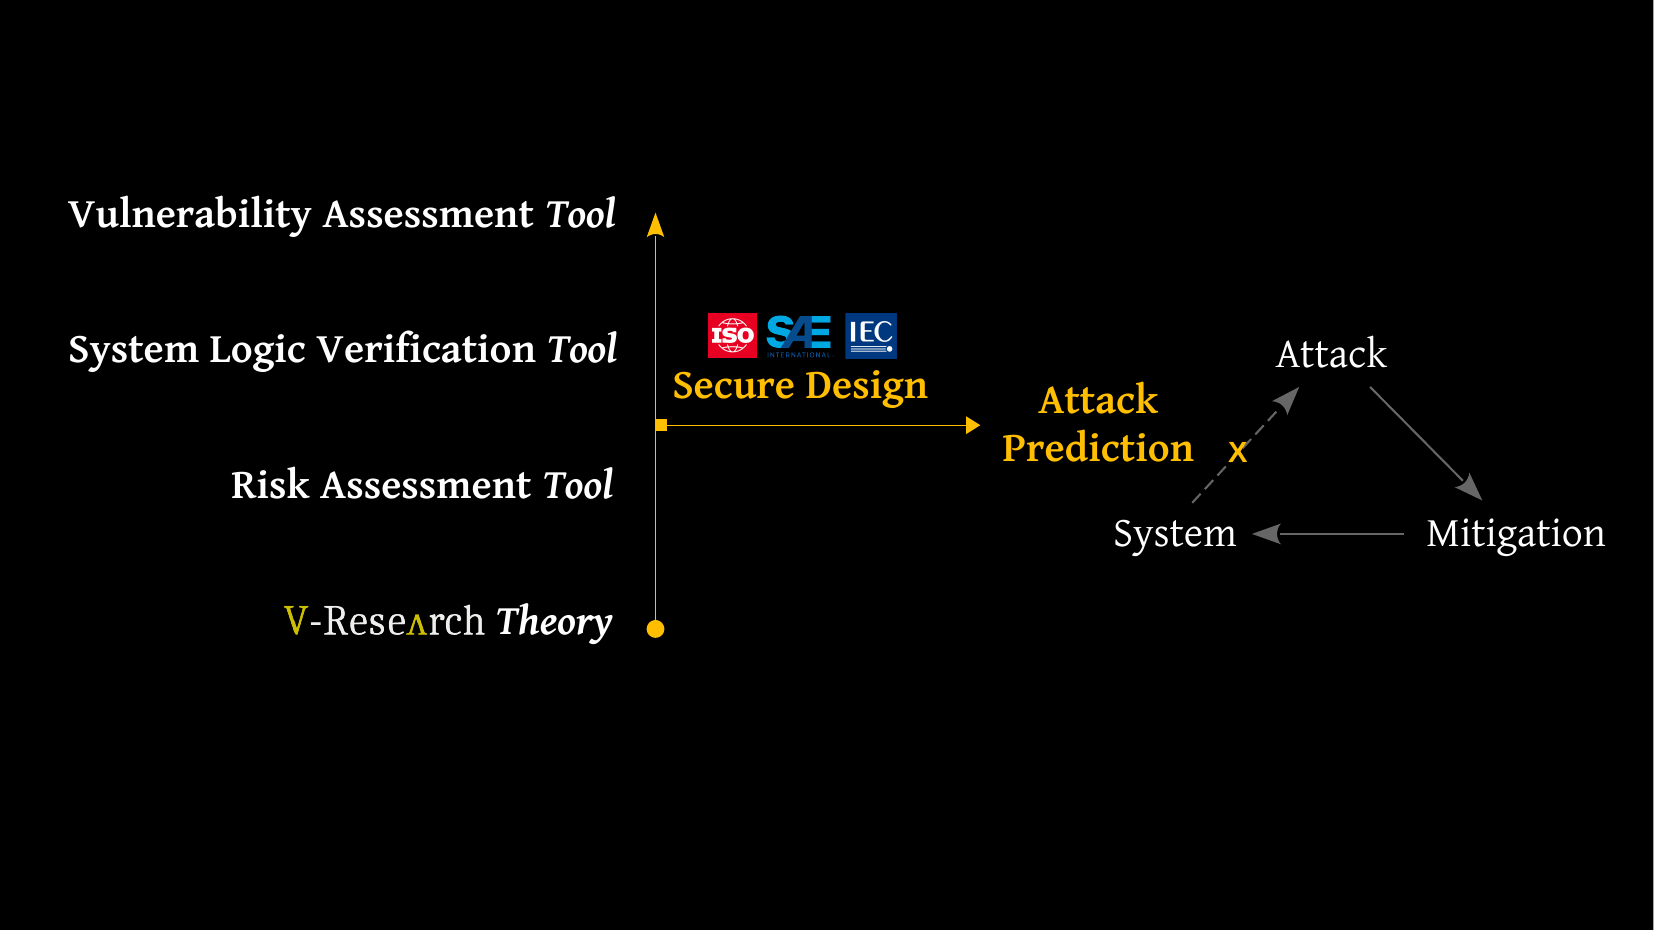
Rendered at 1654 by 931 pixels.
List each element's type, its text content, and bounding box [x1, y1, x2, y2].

text_box System [1098, 502, 1258, 566]
text_box Attack [1260, 323, 1406, 387]
picture [843, 313, 899, 354]
picture [766, 315, 835, 354]
text_box Risk Assessment Tool [216, 455, 644, 519]
text_box Attack Prediction [980, 369, 1217, 481]
text_box Vulnerability Assessment Tool [53, 183, 644, 247]
text_box X [1213, 428, 1263, 476]
picture [708, 313, 757, 354]
picture [283, 604, 480, 635]
text_box Mitigation [1411, 502, 1630, 566]
text_box Theory [480, 590, 638, 655]
text_box Secure Design [655, 354, 945, 420]
text_box System Logic Verification Tool [53, 318, 644, 383]
